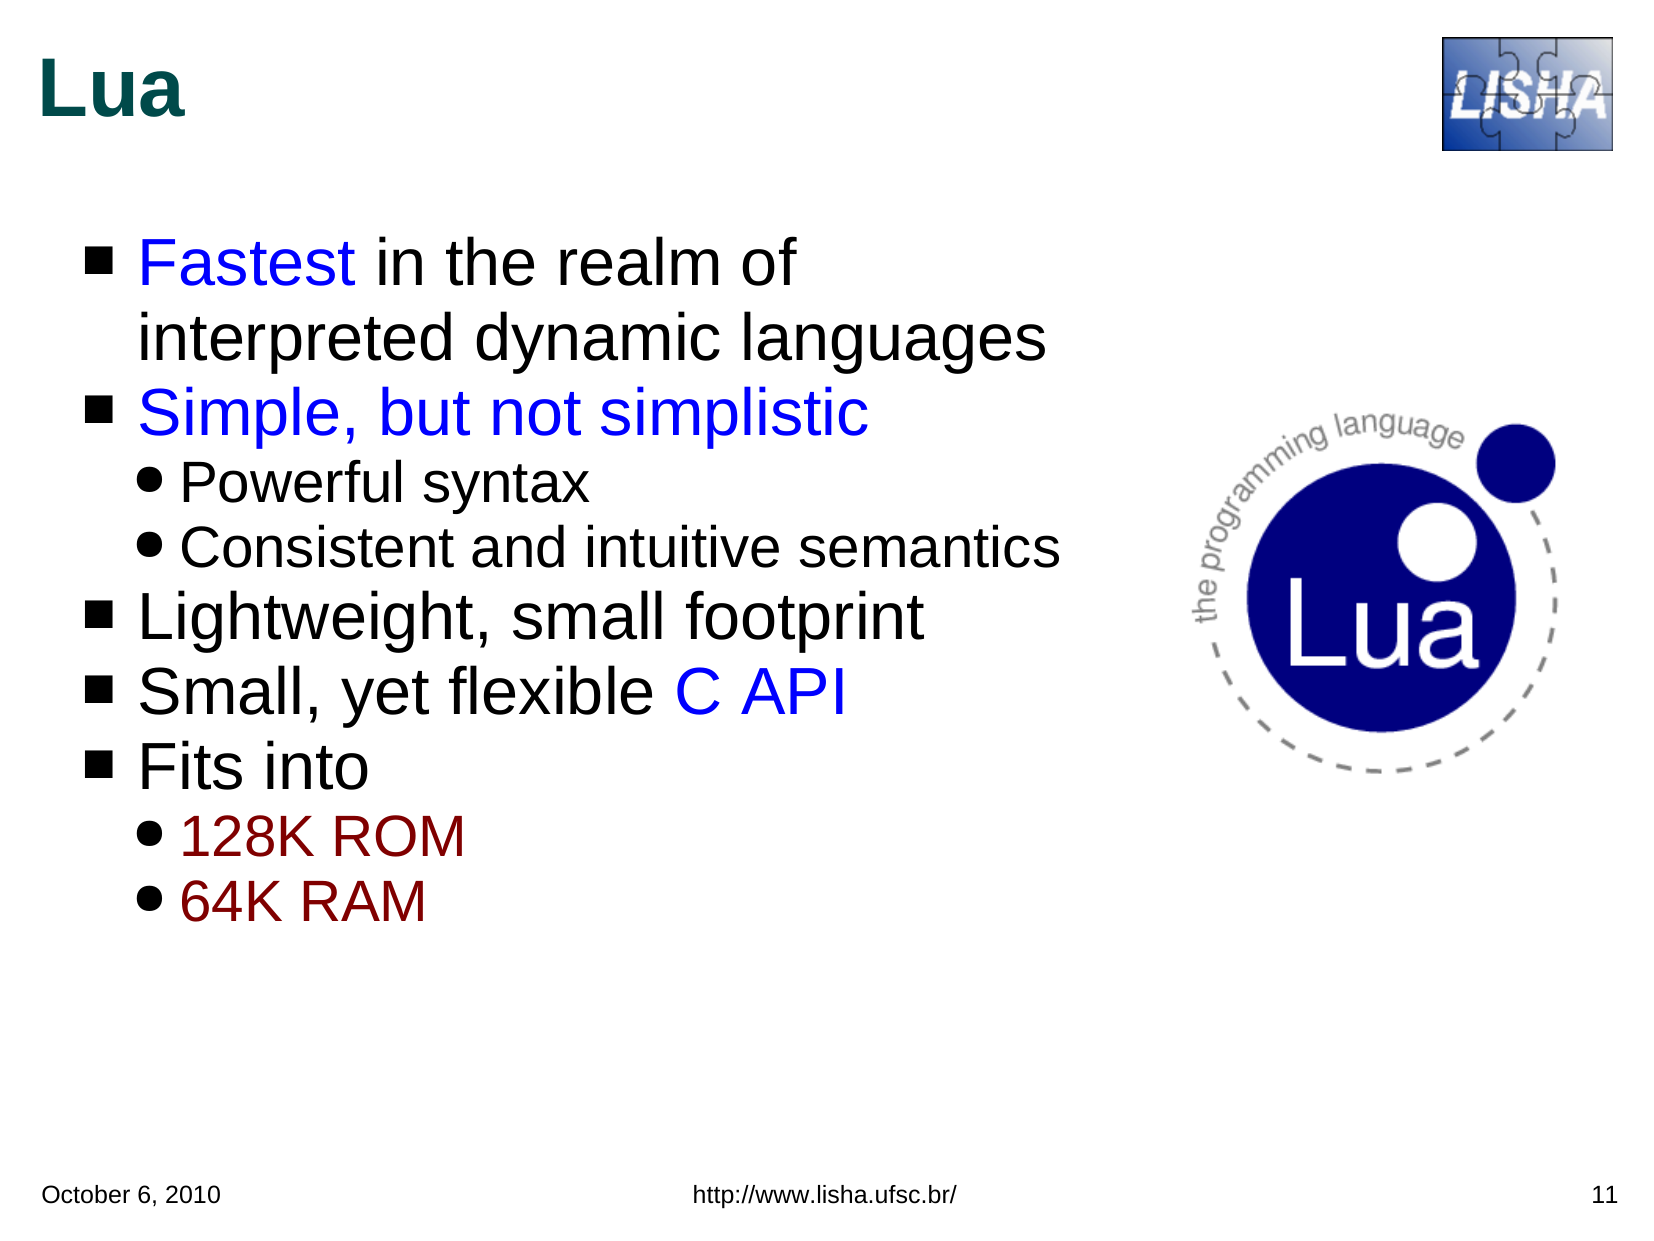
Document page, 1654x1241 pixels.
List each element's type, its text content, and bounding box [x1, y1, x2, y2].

list Fastest in the realm of interpreted dynamic languages Simple, but not simplistic Powerful syntax Consistent and intuitive semantics Lightweight, small footprint Small, yet flexible C API Fits into 128K ROM 64K RAM [37, 225, 1613, 1163]
picture [1442, 37, 1613, 151]
picture [1175, 389, 1576, 788]
title Lua [37, 37, 1426, 151]
